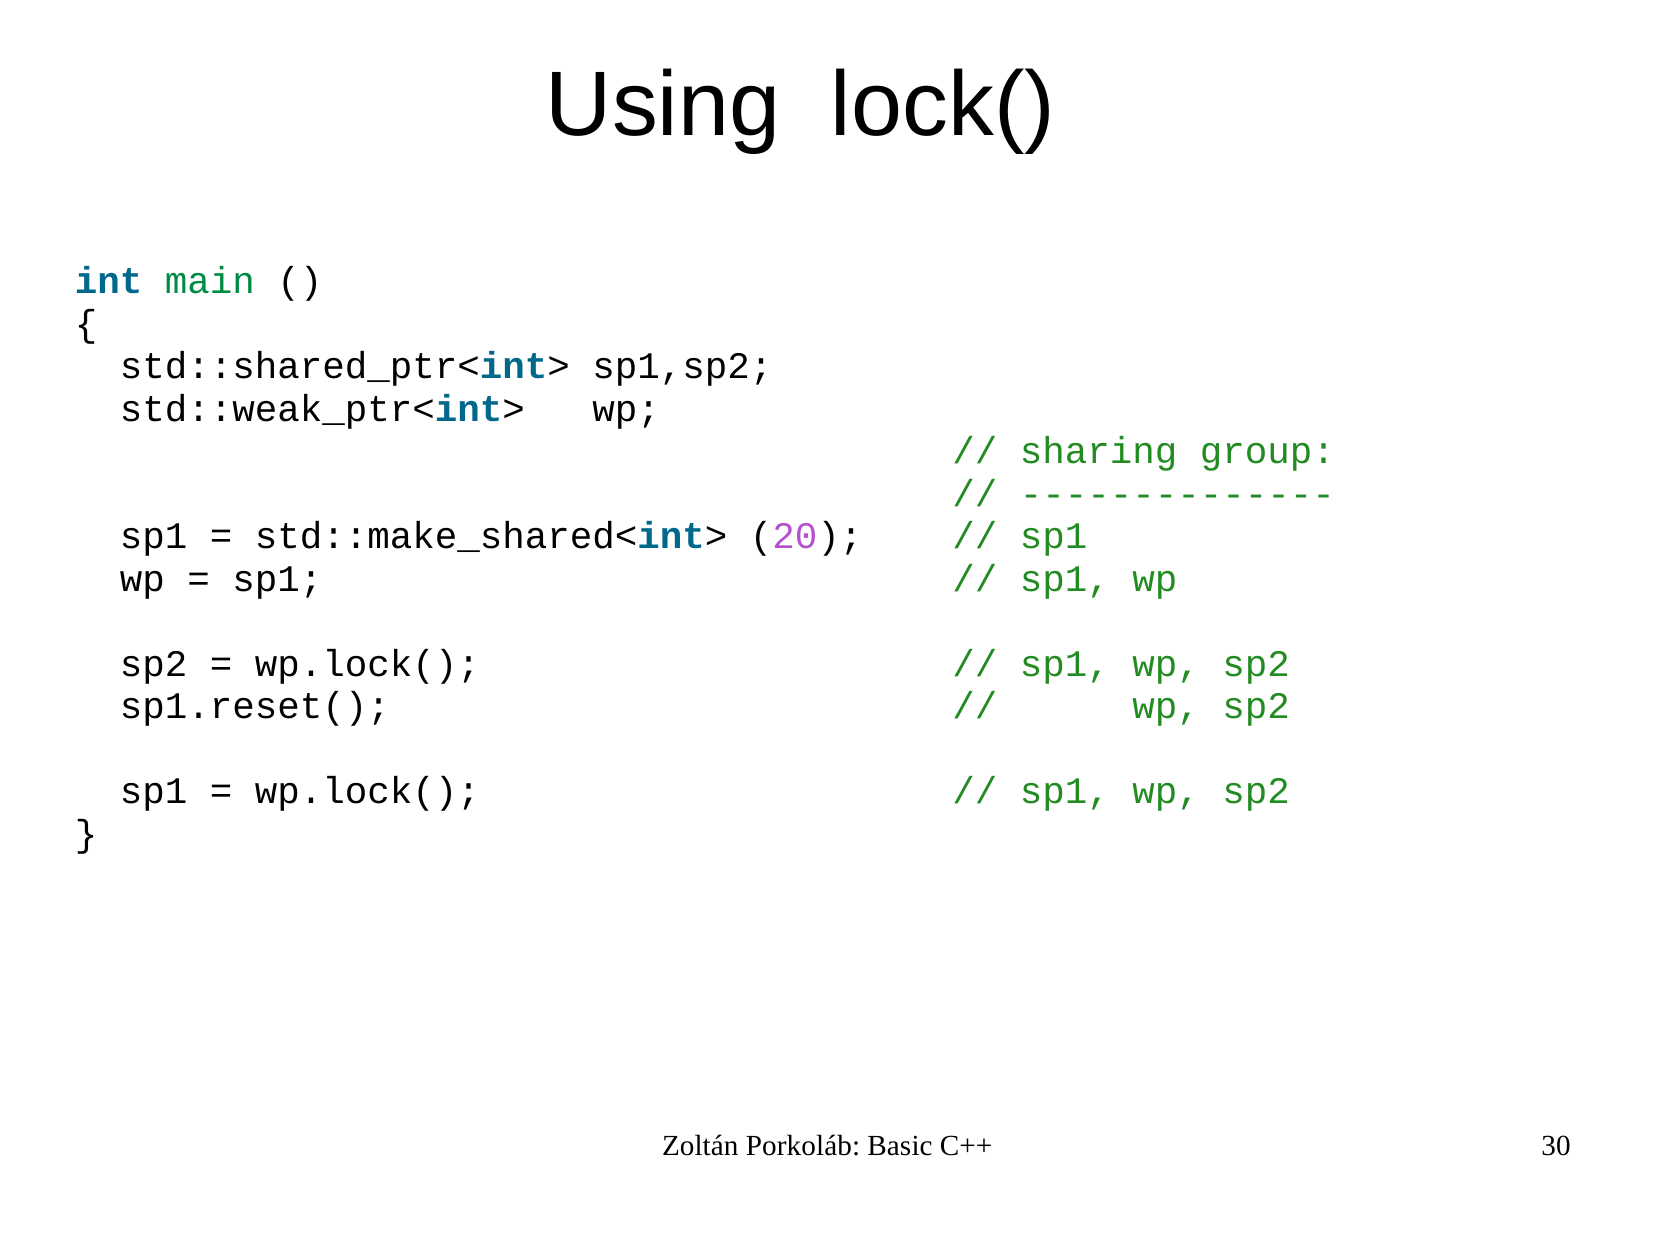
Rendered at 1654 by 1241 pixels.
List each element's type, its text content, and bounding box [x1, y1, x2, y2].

title Using lock() [56, 0, 1546, 208]
text_box int main () { std::shared_ptr<int> sp1,sp2; std::weak_ptr<int> wp; // sharing group: // -------------- sp1 = std::make_shared<int> (20); // sp1 wp = sp1; // sp1, wp sp2 = wp.lock(); // sp1, wp, sp2 sp1.reset(); // wp, sp2 sp1 = wp.lock(); // sp1, wp, sp2 } [60, 255, 1624, 869]
